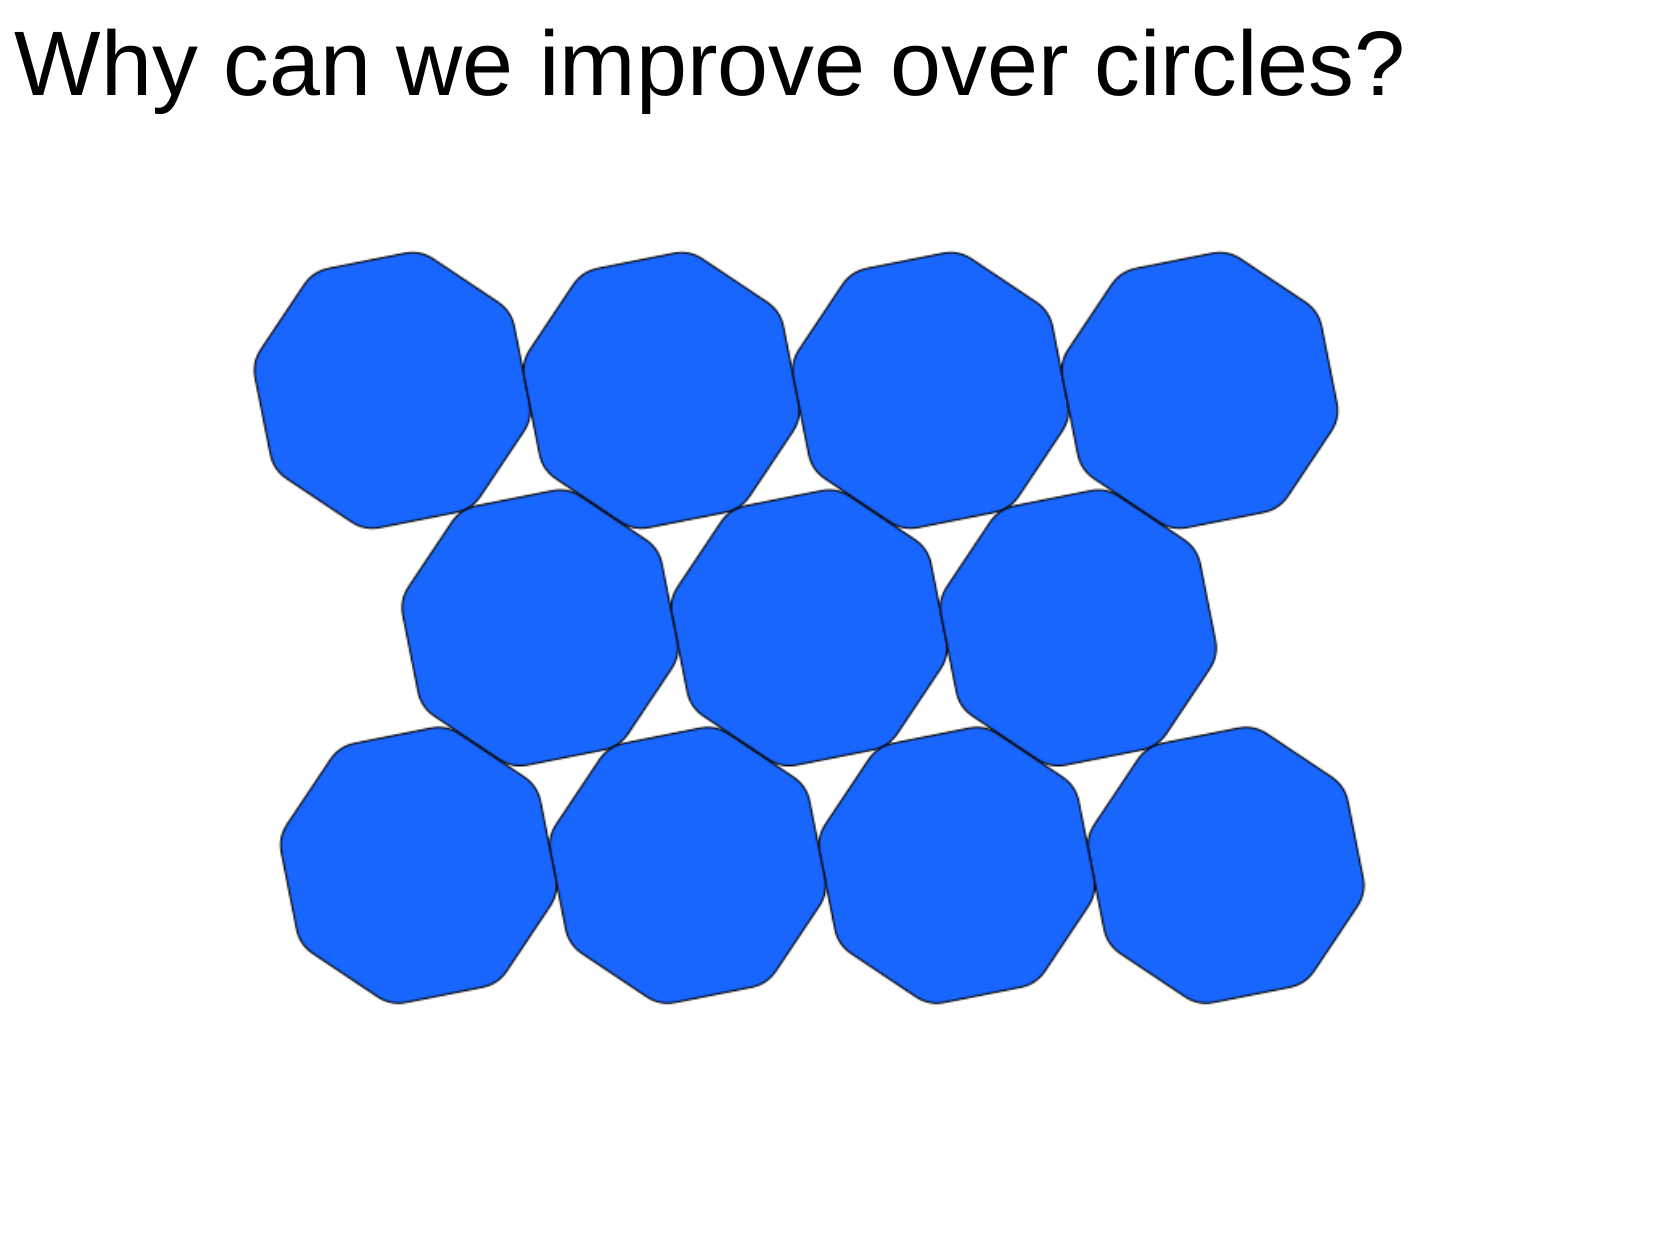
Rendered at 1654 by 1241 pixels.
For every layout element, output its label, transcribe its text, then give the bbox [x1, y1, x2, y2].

picture [231, 230, 1388, 1027]
text_box Why can we improve over circles? [0, 5, 1654, 123]
